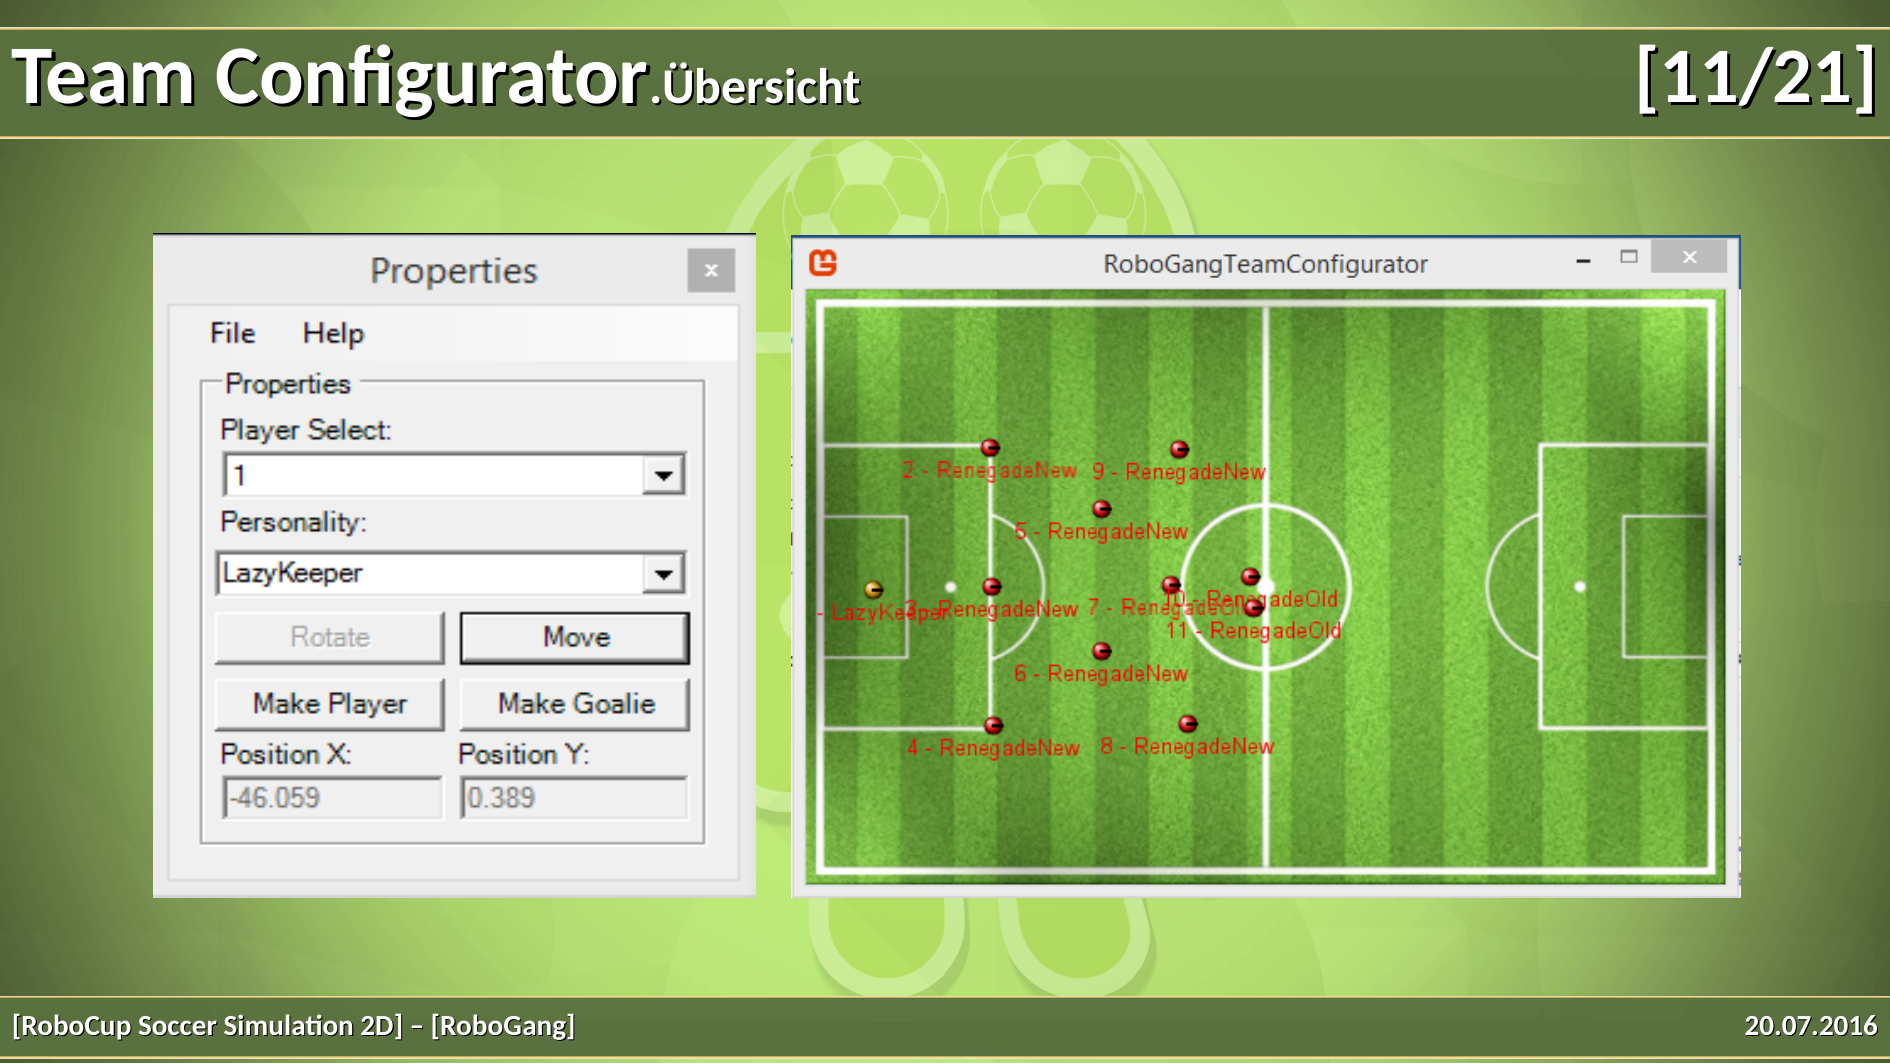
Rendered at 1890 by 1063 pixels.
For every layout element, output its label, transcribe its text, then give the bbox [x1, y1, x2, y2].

title [RoboCup Soccer Simulation 2D] – [RoboGang] [11, 1003, 1063, 1052]
title [11/21] [1535, 34, 1878, 131]
picture [0, 0, 1890, 1063]
title 20.07.2016 [1629, 1003, 1878, 1052]
title Team Configurator.Übersicht [11, 32, 1430, 134]
